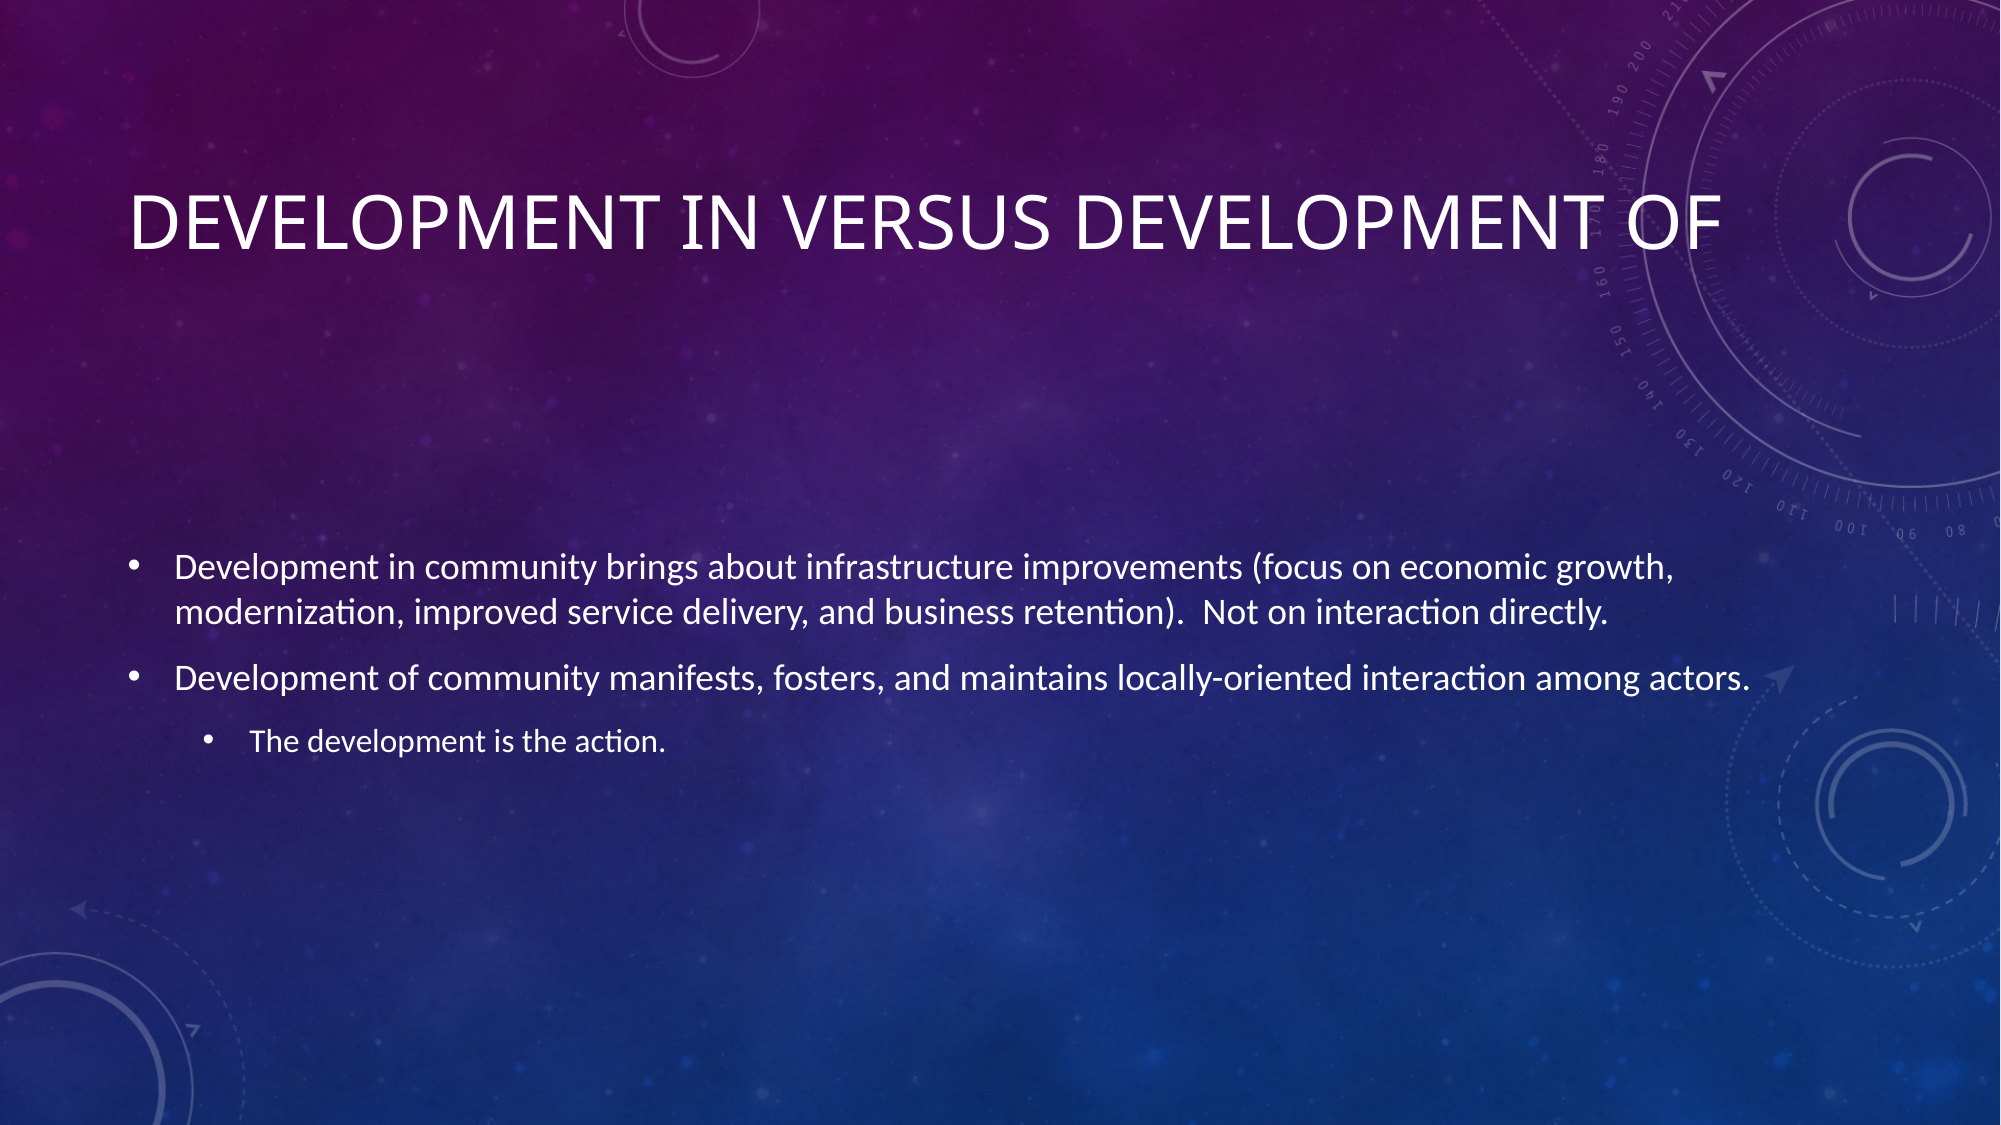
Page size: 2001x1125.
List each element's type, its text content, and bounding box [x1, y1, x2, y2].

picture [0, 0, 2001, 1125]
title Development in versus development of [112, 99, 1775, 339]
list Development in community brings about infrastructure improvements (focus on economic growth, modernization, improved service delivery, and business retention). Not on interaction directly. Development of community manifests, fosters, and maintains locally-oriented interaction among actors. The development is the action. [112, 351, 1775, 950]
